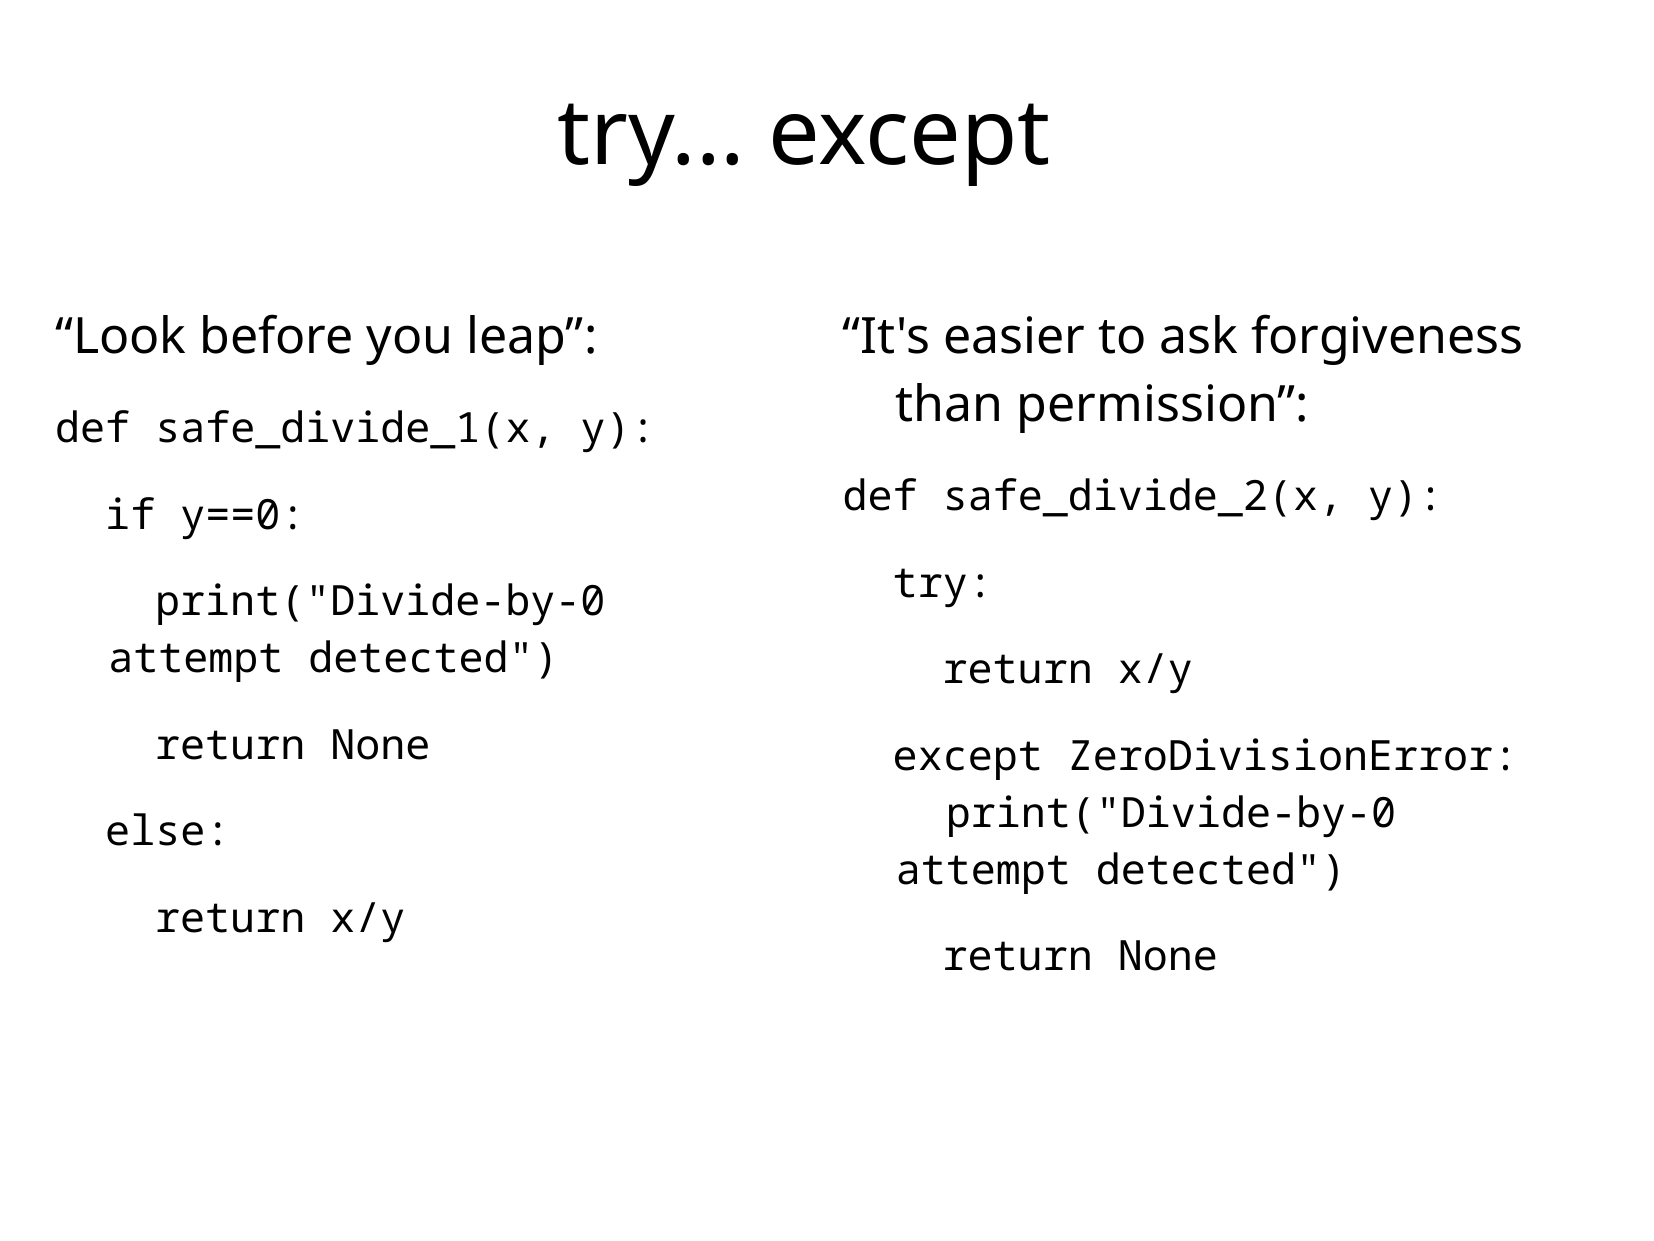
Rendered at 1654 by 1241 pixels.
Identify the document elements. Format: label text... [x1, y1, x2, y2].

list “It's easier to ask forgiveness than permission”: def safe_divide_2(x, y): try: return x/y except ZeroDivisionError: print("Divide-by-0 attempt detected") return None [825, 300, 1593, 1104]
list “Look before you leap”: def safe_divide_1(x, y): if y==0: print("Divide-by-0 attempt detected") return None else: return x/y [37, 300, 805, 1104]
title try... except [79, 25, 1531, 233]
